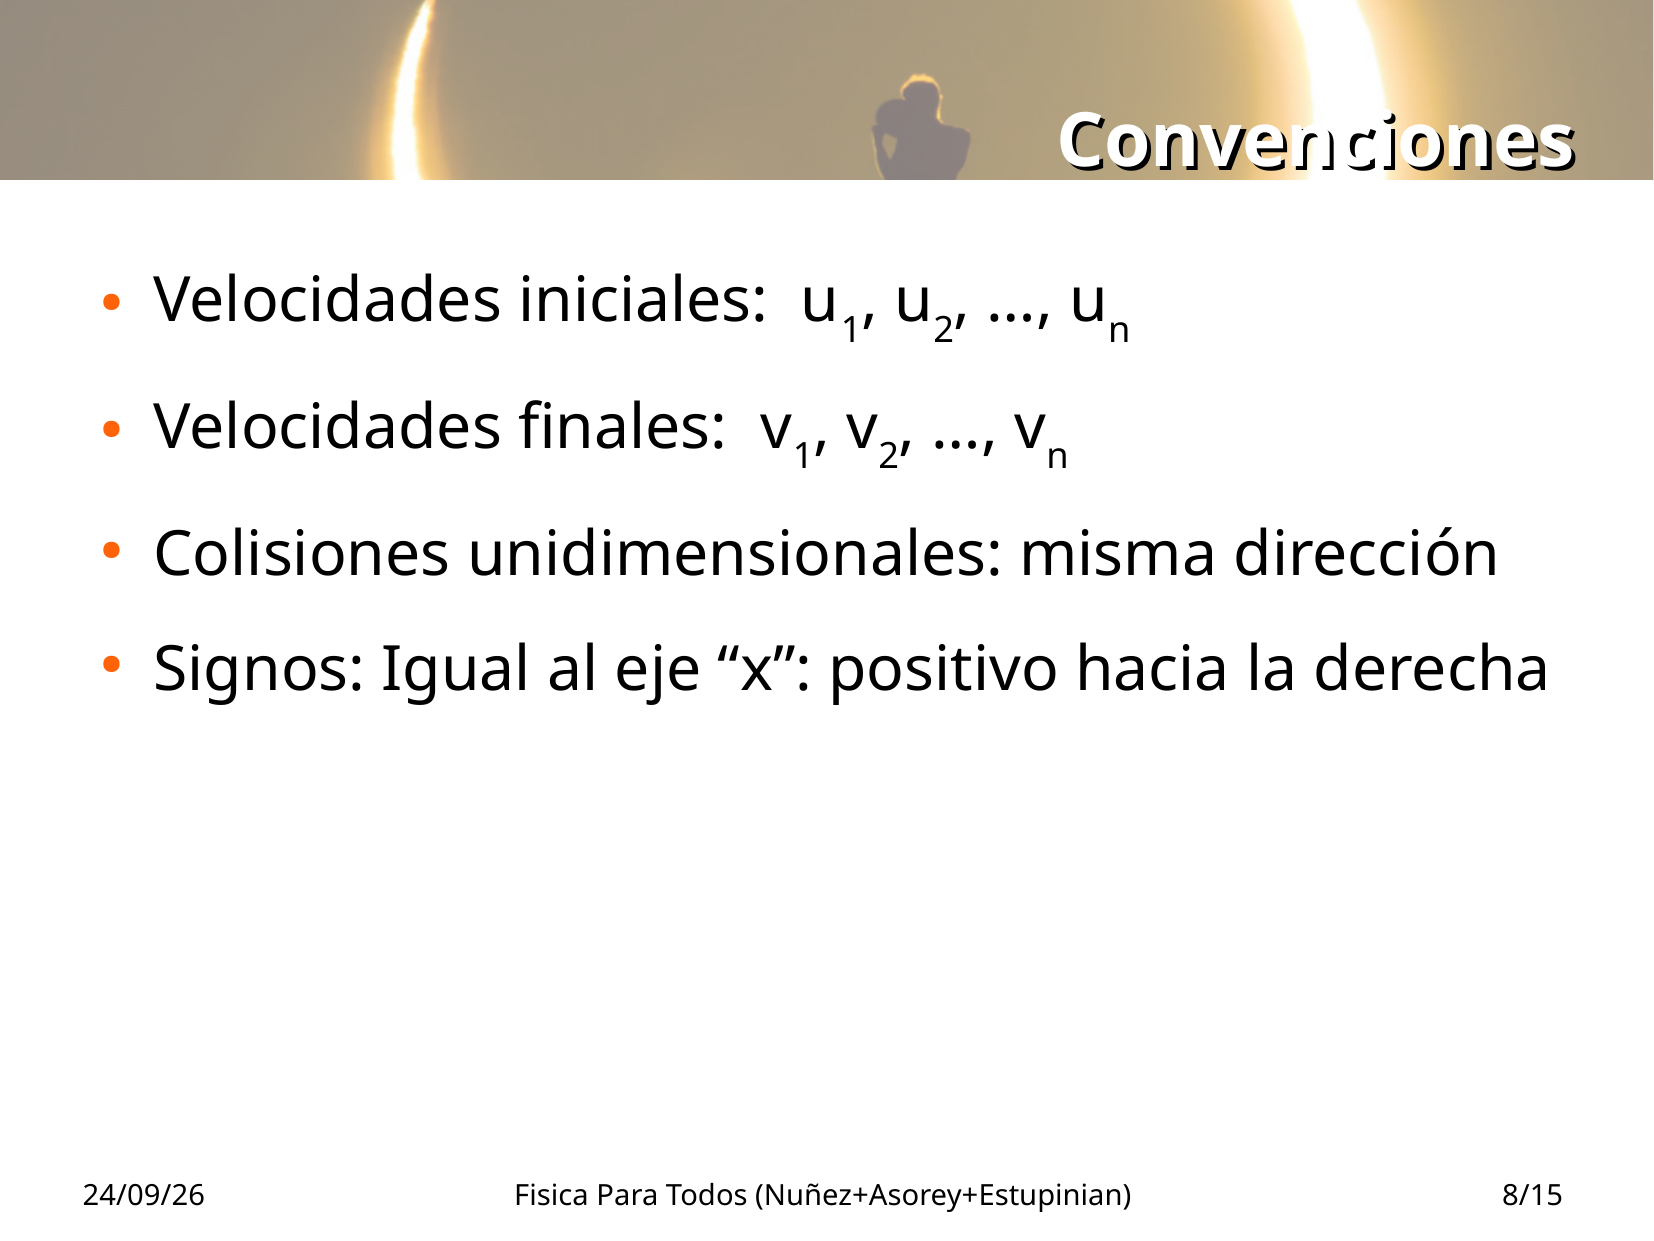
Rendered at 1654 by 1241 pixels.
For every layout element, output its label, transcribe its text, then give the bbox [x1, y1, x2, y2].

picture [0, 0, 1654, 180]
list Velocidades iniciales: u1, u2, …, un Velocidades finales: v1, v2, …, vn Colisiones unidimensionales: misma dirección Signos: Igual al eje “x”: positivo hacia la derecha [82, 255, 1571, 1171]
title Convenciones [86, 49, 1576, 226]
